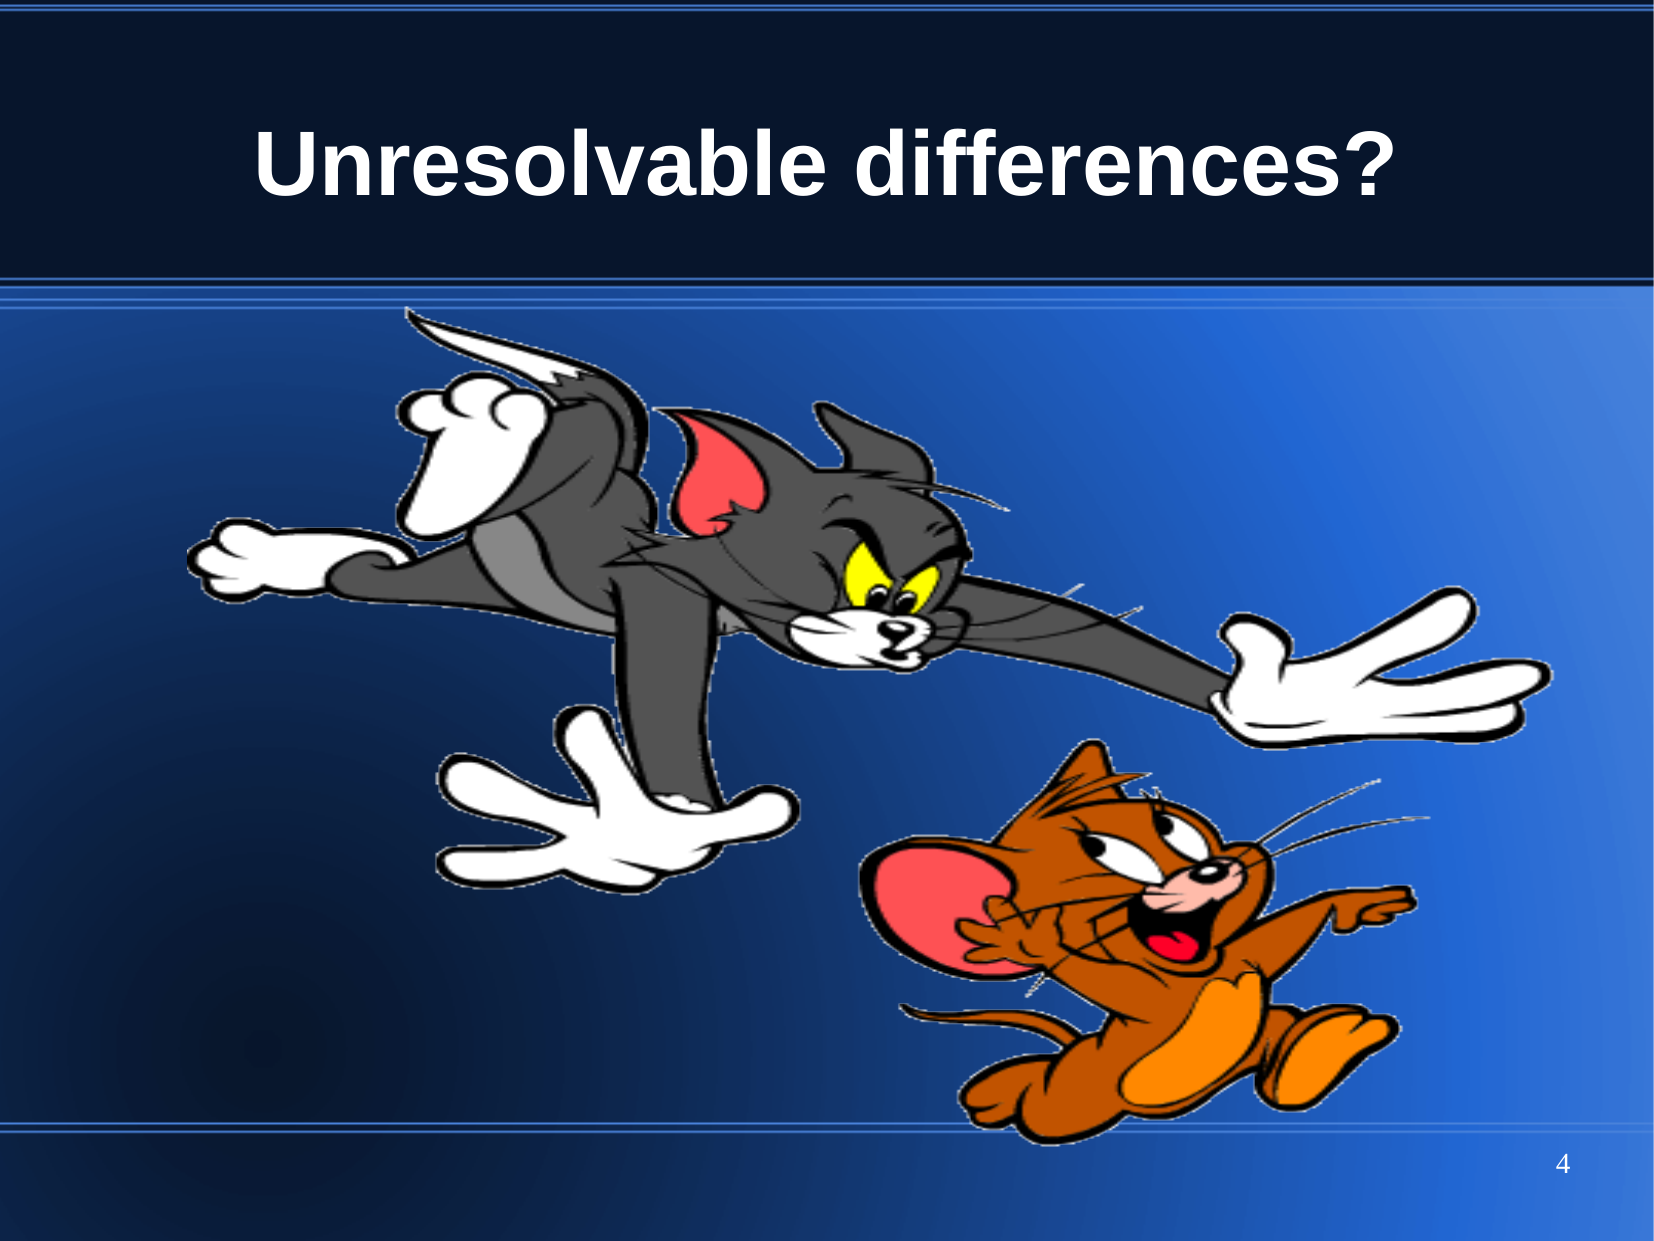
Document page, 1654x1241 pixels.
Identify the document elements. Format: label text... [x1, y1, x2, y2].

picture [0, 0, 1654, 1241]
title Unresolvable differences? [82, 49, 1571, 257]
